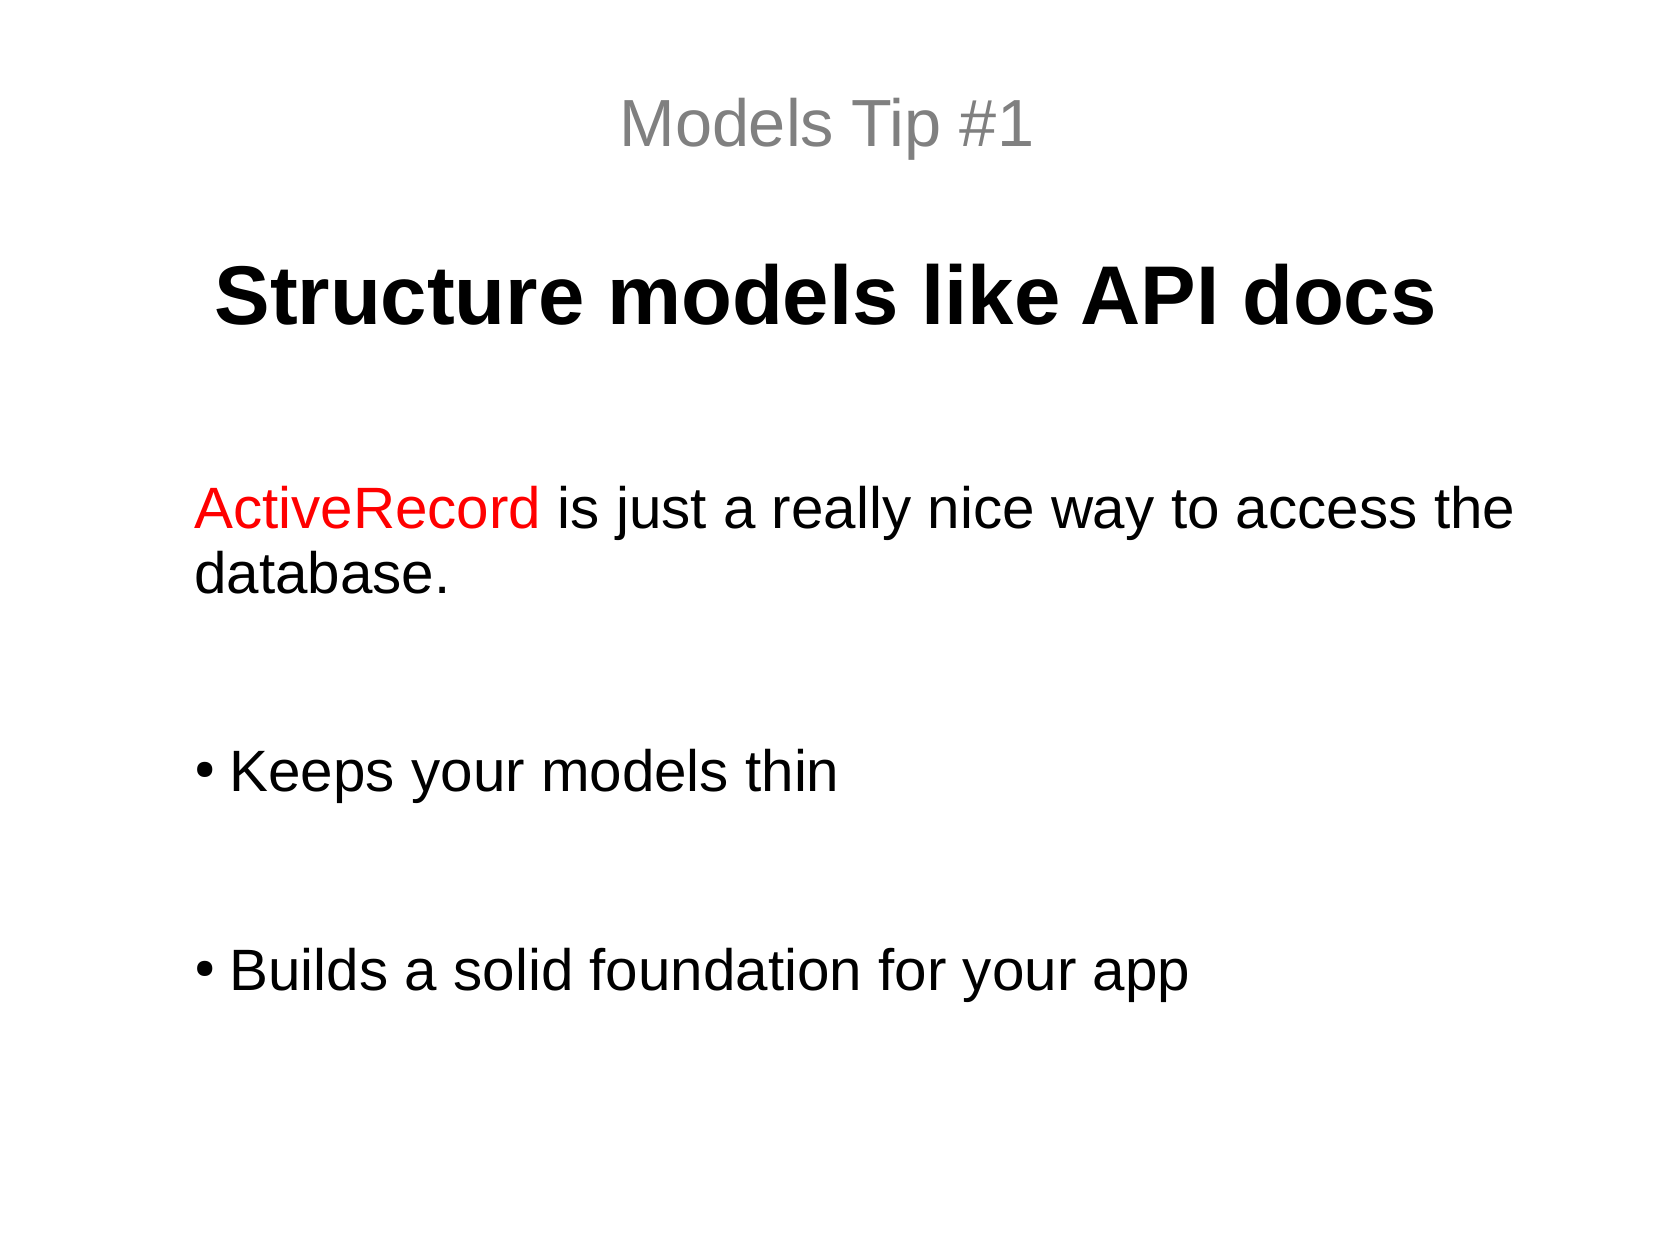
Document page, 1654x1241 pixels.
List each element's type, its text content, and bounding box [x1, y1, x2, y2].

text_box Structure models like API docs ActiveRecord is just a really nice way to access the database. Keeps your models thin Builds a solid foundation for your app [35, 248, 1617, 1241]
title Models Tip #1 [82, 20, 1571, 228]
